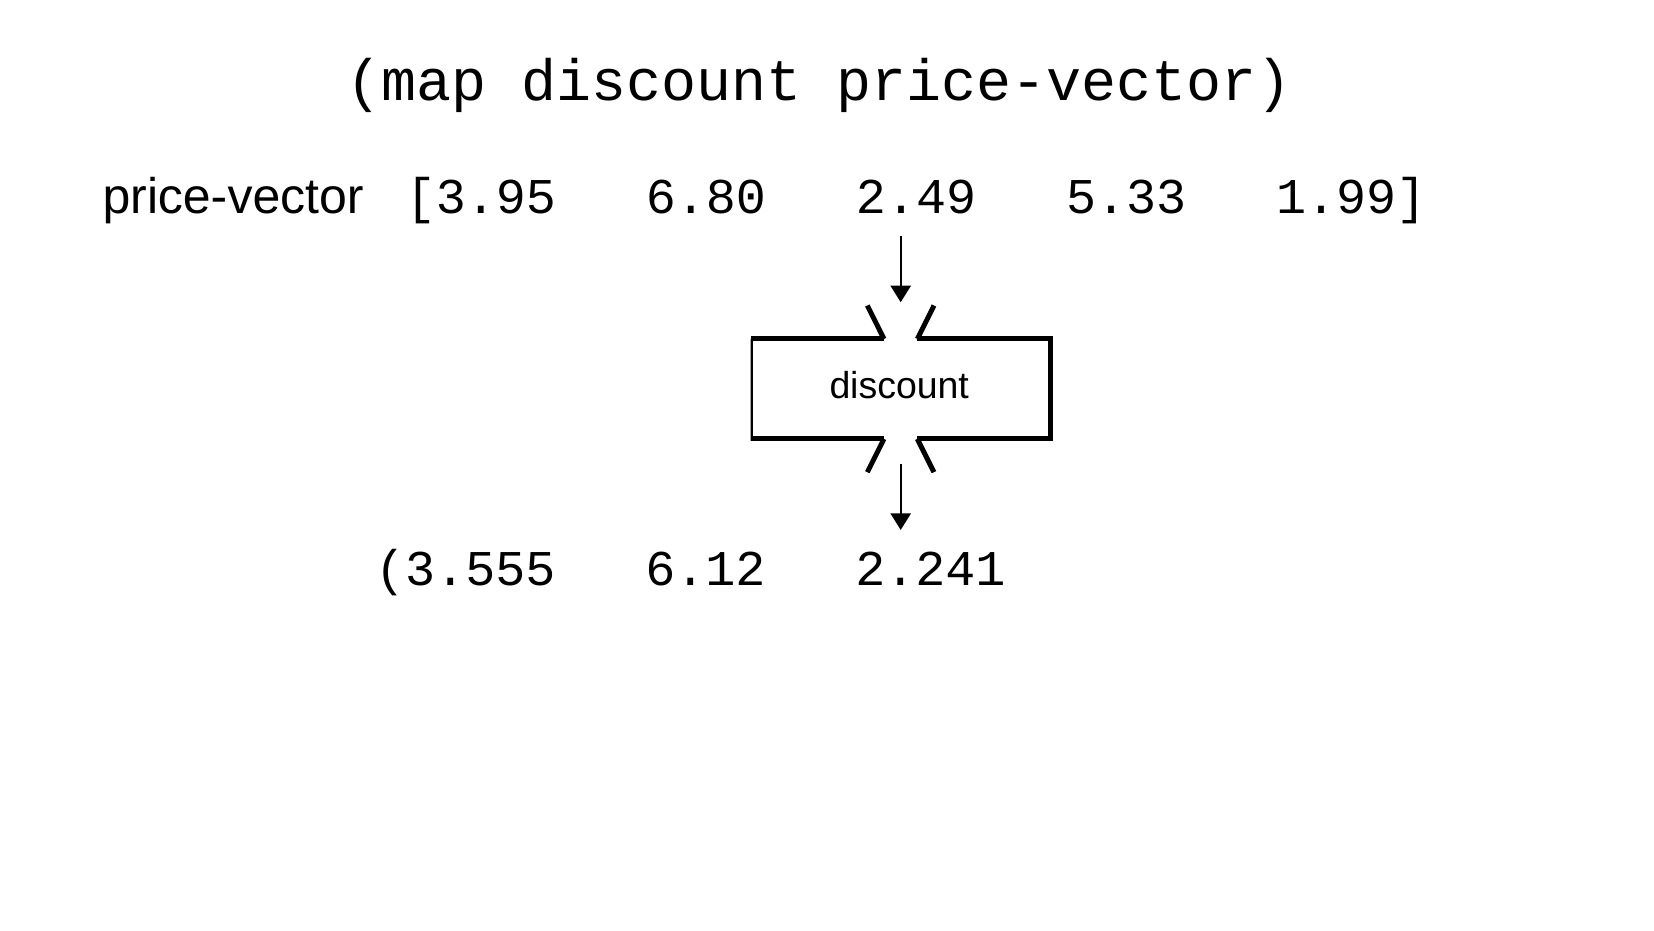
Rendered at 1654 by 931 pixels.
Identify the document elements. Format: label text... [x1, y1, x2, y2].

text_box (map discount price-vector) [331, 45, 1322, 126]
text_box discount [814, 357, 995, 415]
picture [750, 272, 1059, 473]
text_box (3.555 6.12 2.241 [360, 535, 1561, 616]
text_box price-vector [3.95 6.80 2.49 5.33 1.99] [87, 160, 1471, 241]
